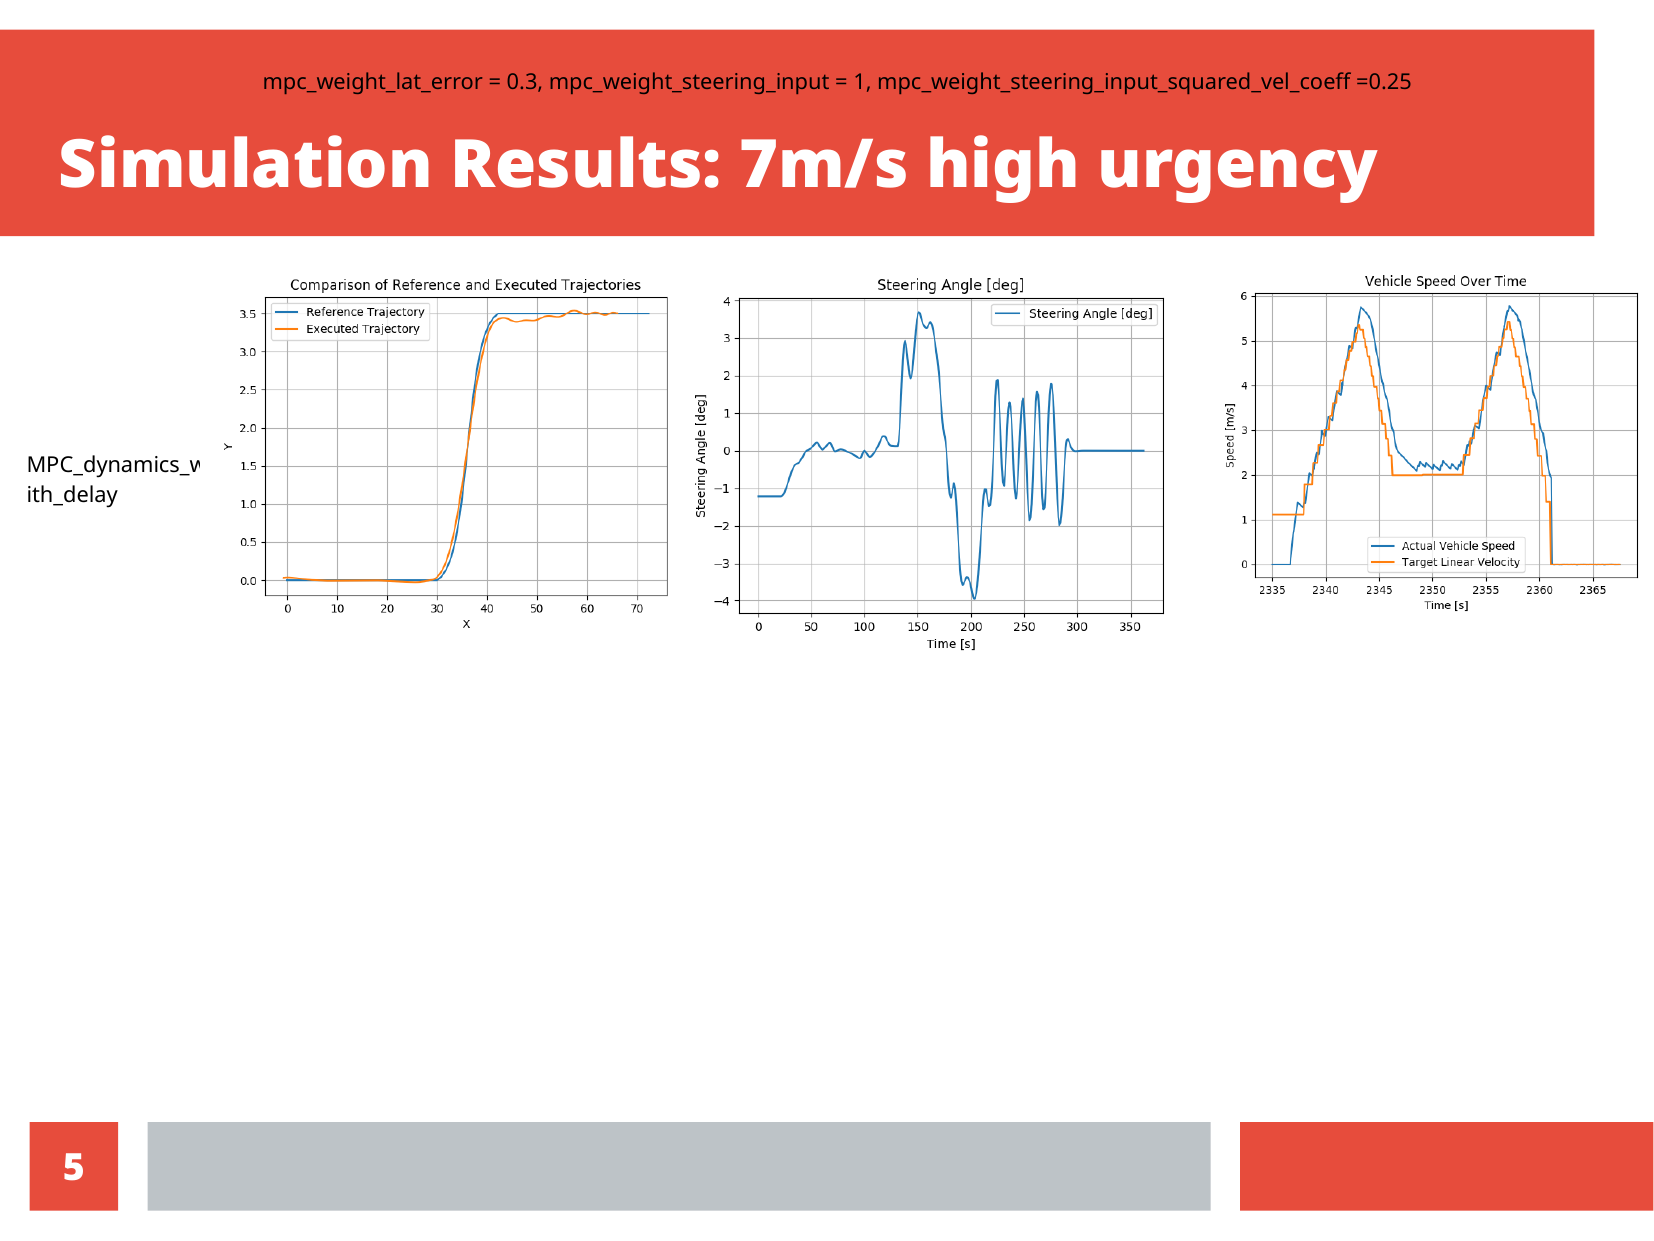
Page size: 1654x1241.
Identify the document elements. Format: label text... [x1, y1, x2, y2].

picture [200, 248, 1654, 658]
title Simulation Results: 7m/s high urgency [59, 59, 1595, 207]
text_box mpc_weight_lat_error = 0.3, mpc_weight_steering_input = 1, mpc_weight_steering_input_squared_vel_coeff =0.25 [248, 59, 1430, 125]
text_box MPC_dynamics_with_delay [11, 442, 200, 508]
